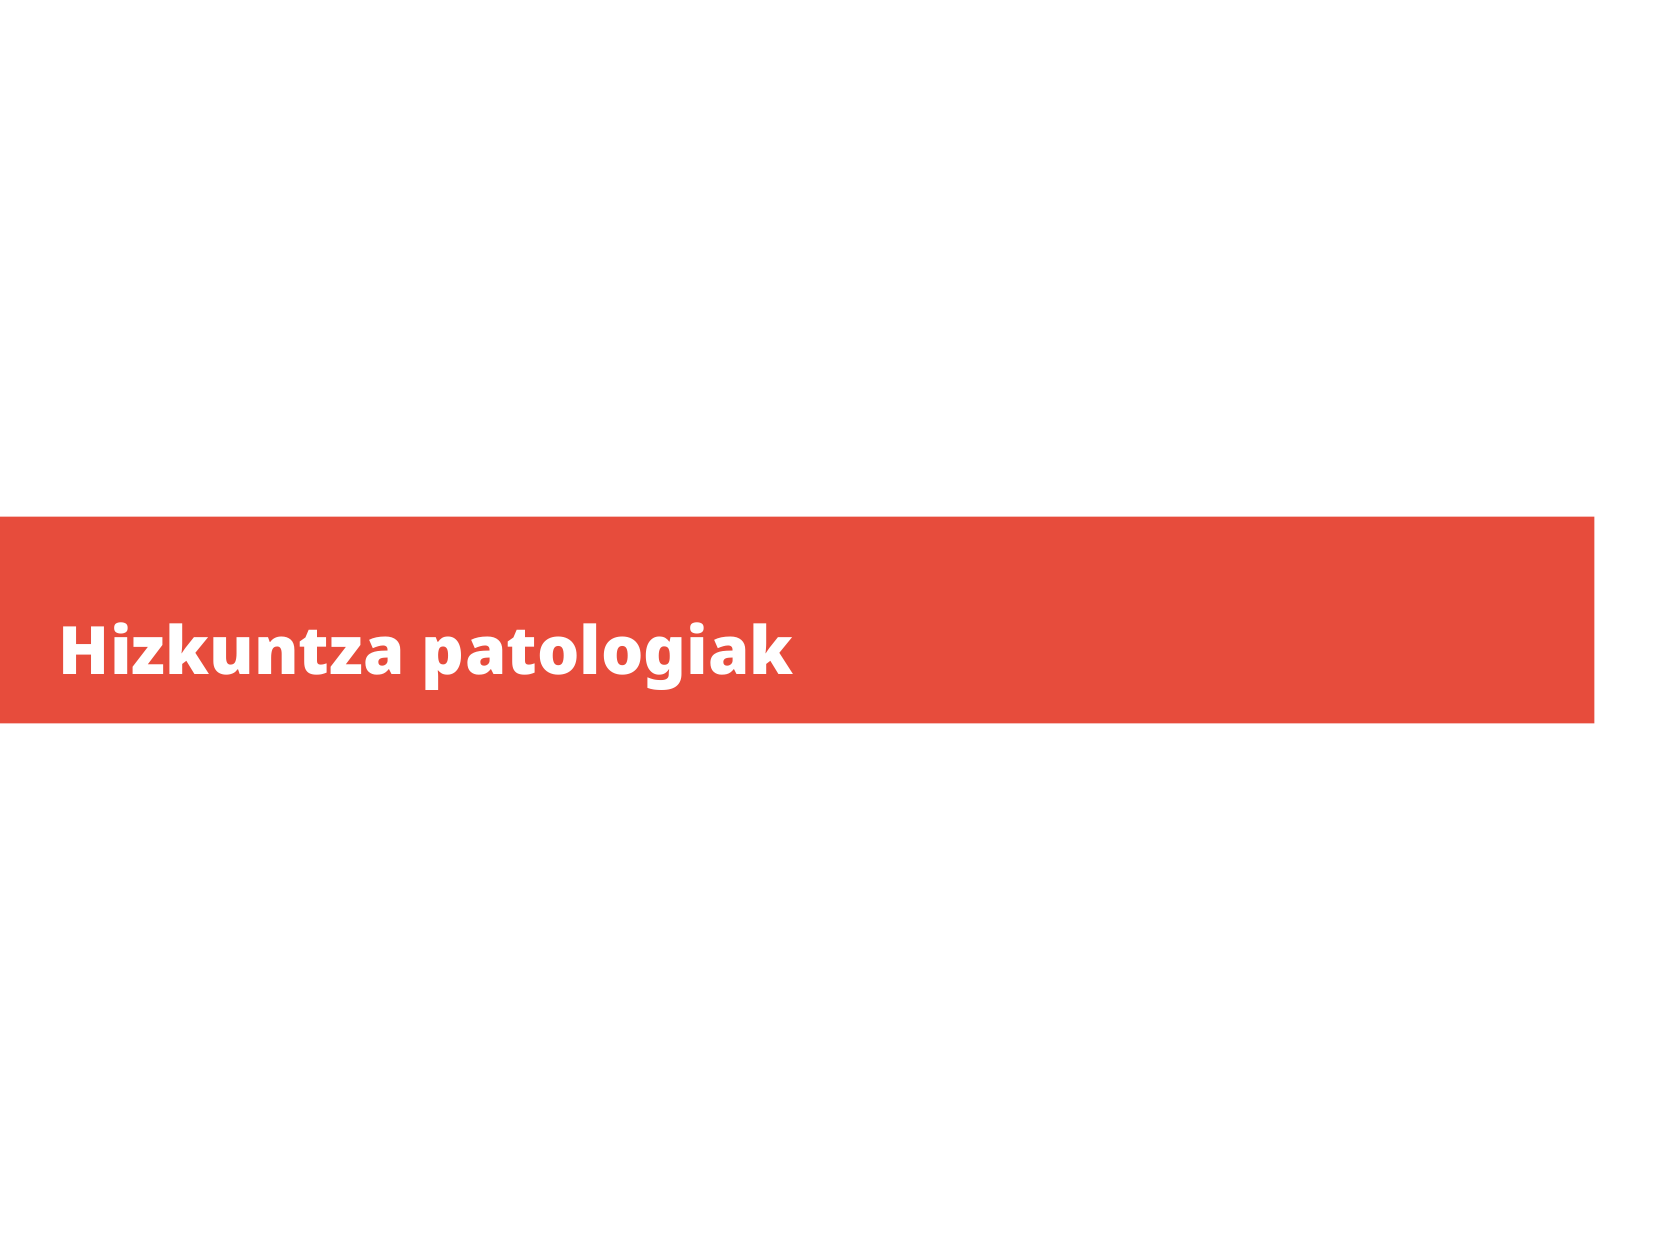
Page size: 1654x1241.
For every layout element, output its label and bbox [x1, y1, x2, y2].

text_box [59, 546, 1595, 694]
